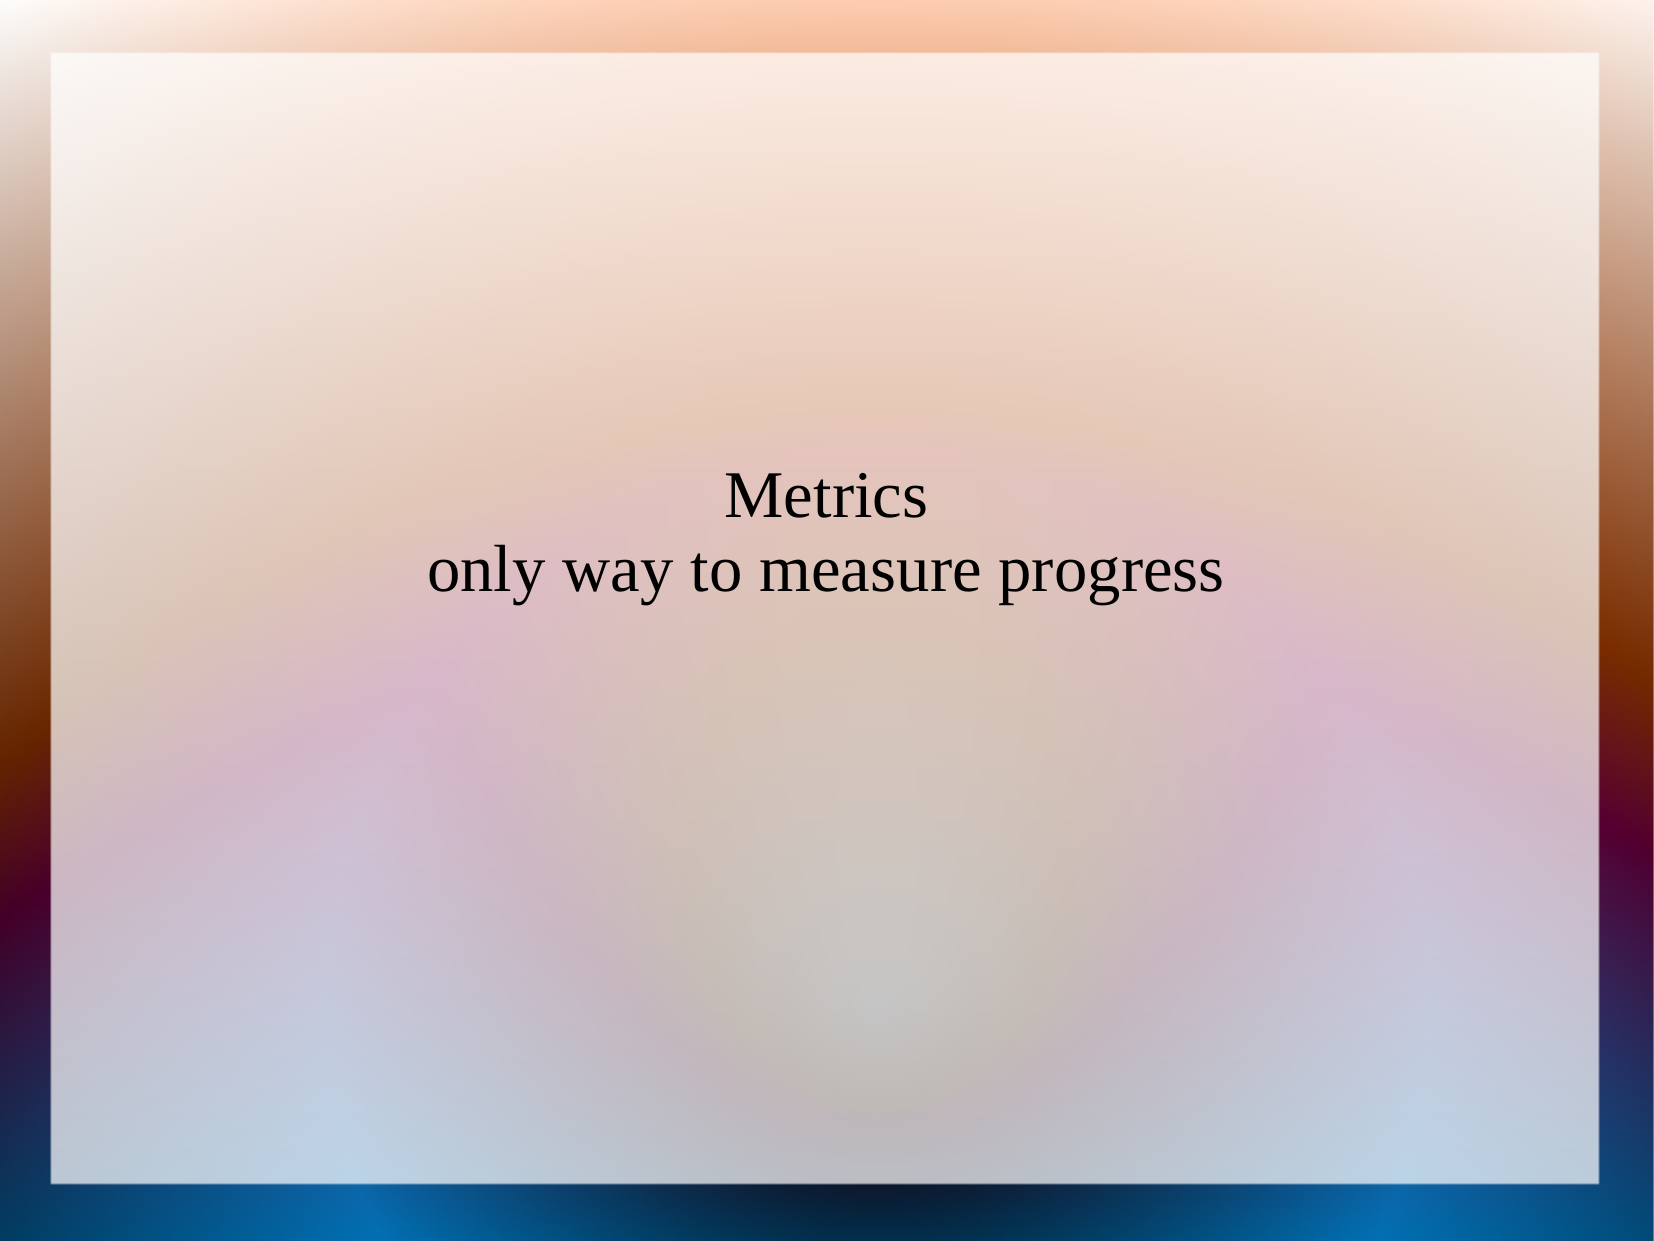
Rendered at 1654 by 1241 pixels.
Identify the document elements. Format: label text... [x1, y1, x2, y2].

subtitle Metrics only way to measure progress [82, 55, 1571, 1010]
picture [0, 0, 1654, 1241]
